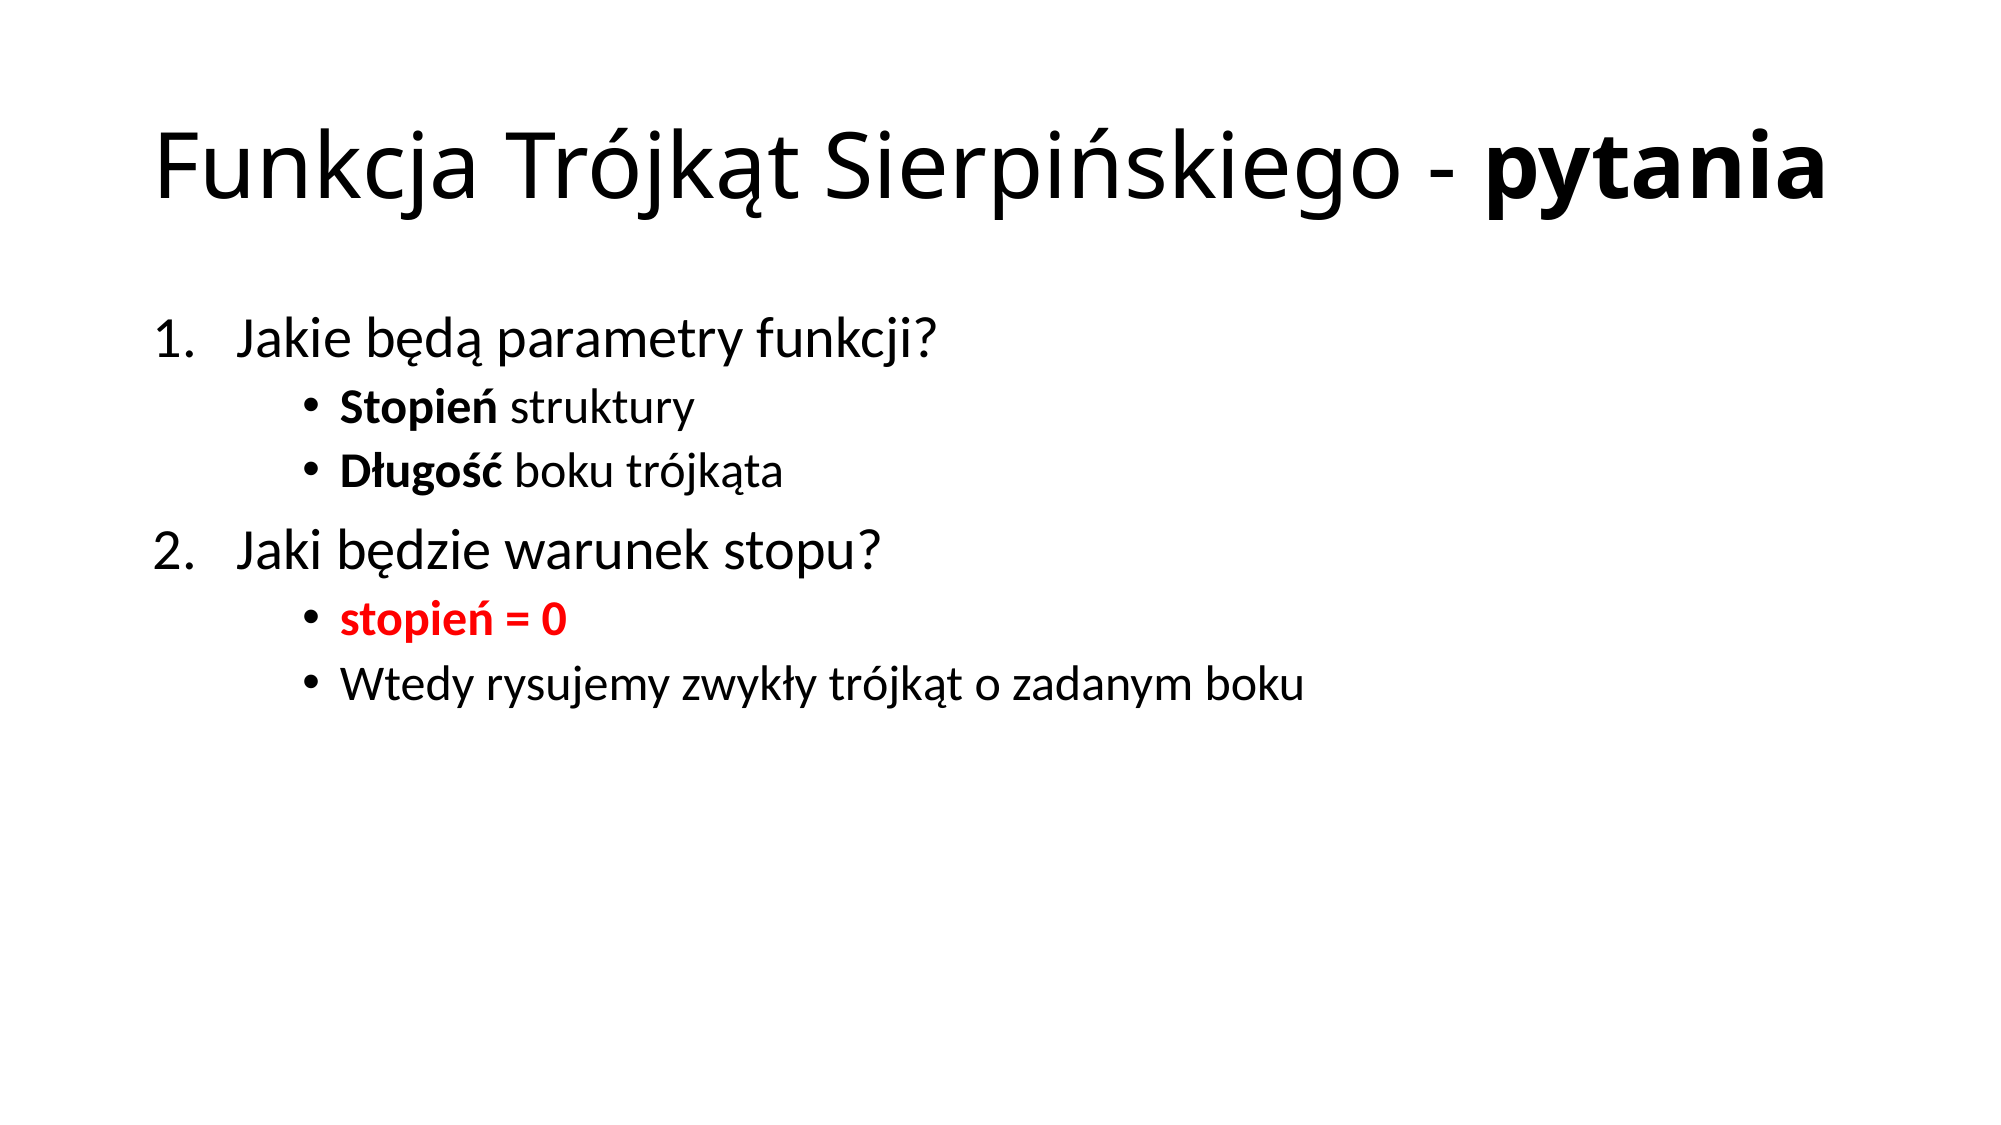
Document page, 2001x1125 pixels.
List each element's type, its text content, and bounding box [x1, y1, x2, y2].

title Funkcja Trójkąt Sierpińskiego - pytania [137, 59, 1863, 278]
list Jakie będą parametry funkcji? Stopień struktury Długość boku trójkąta Jaki będzie warunek stopu? stopień = 0 Wtedy rysujemy zwykły trójkąt o zadanym boku [137, 299, 1863, 1014]
